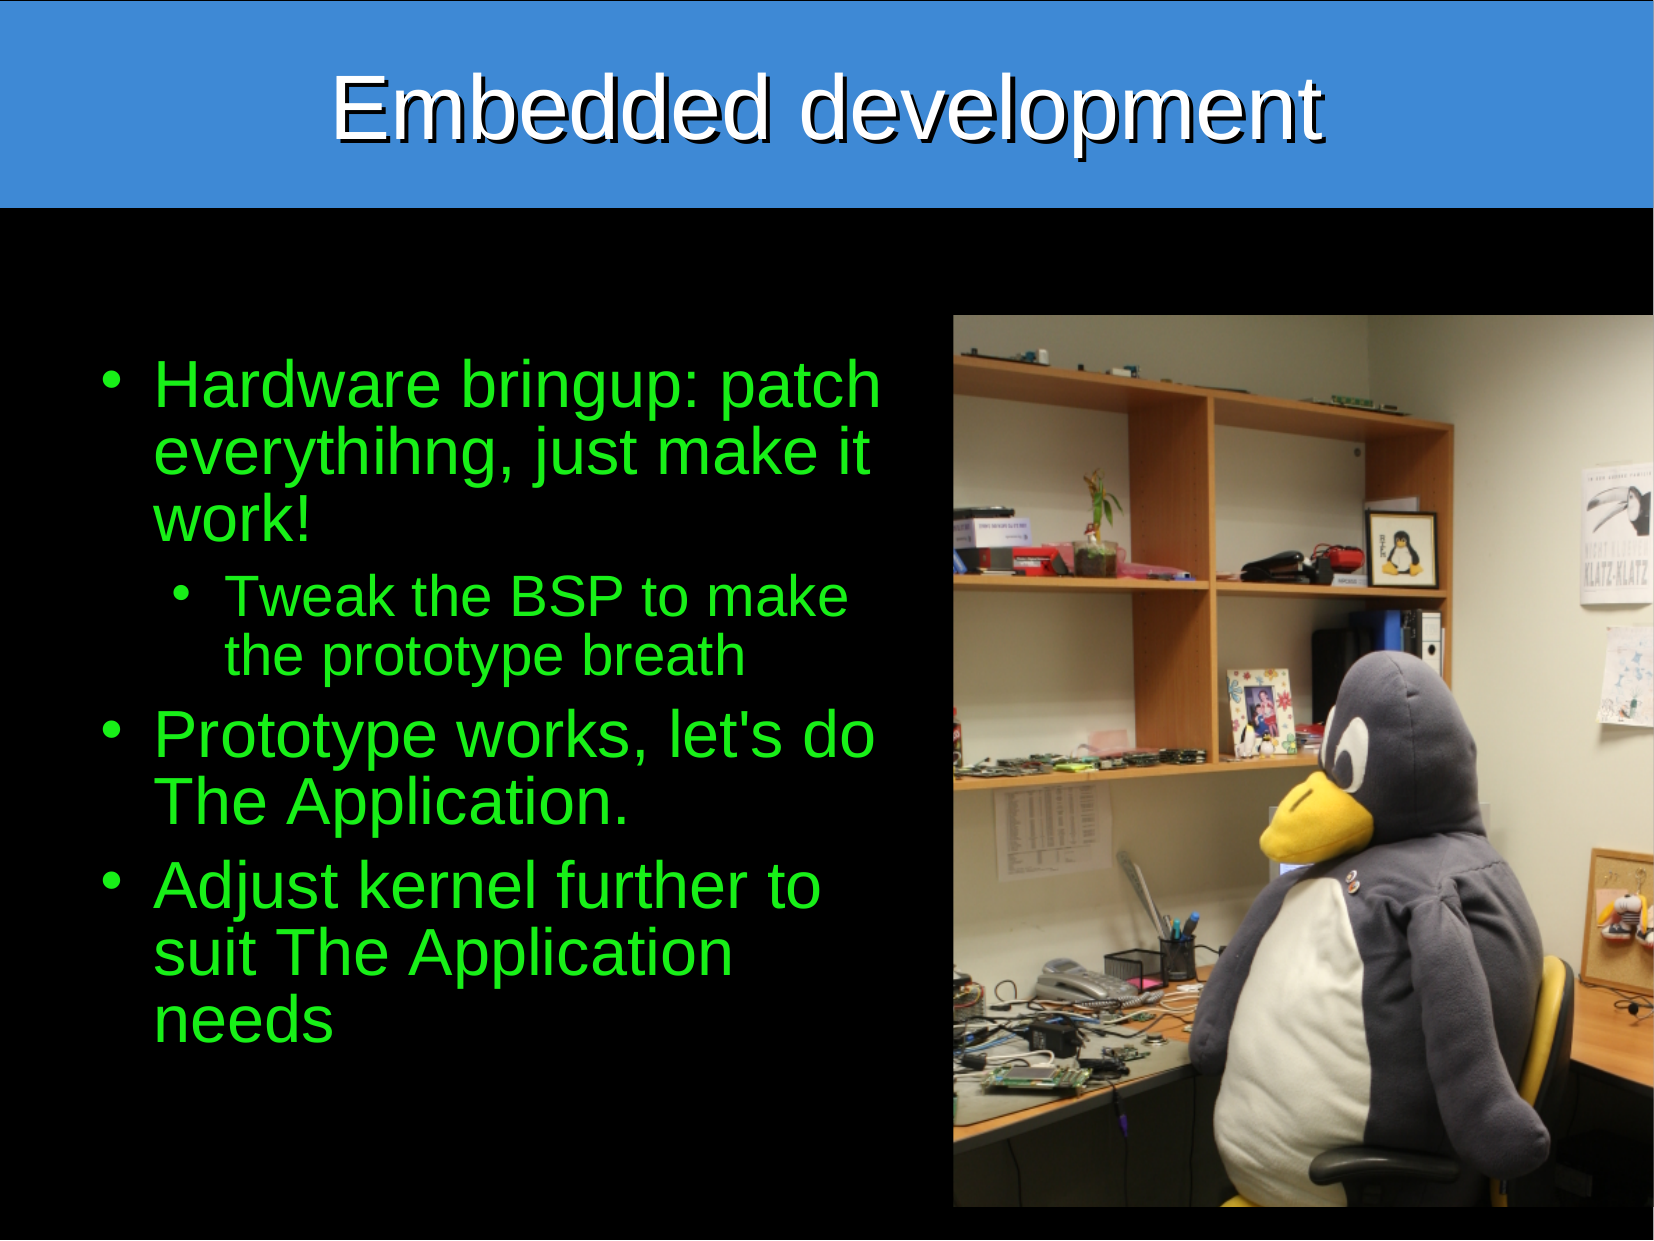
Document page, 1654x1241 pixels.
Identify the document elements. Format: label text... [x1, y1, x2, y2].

list Hardware bringup: patch everythihng, just make it work! Tweak the BSP to make the prototype breath Prototype works, let's do The Application. Adjust kernel further to suit The Application needs [82, 348, 901, 1168]
title Embedded development [0, 1, 1654, 208]
picture [953, 315, 1654, 1207]
